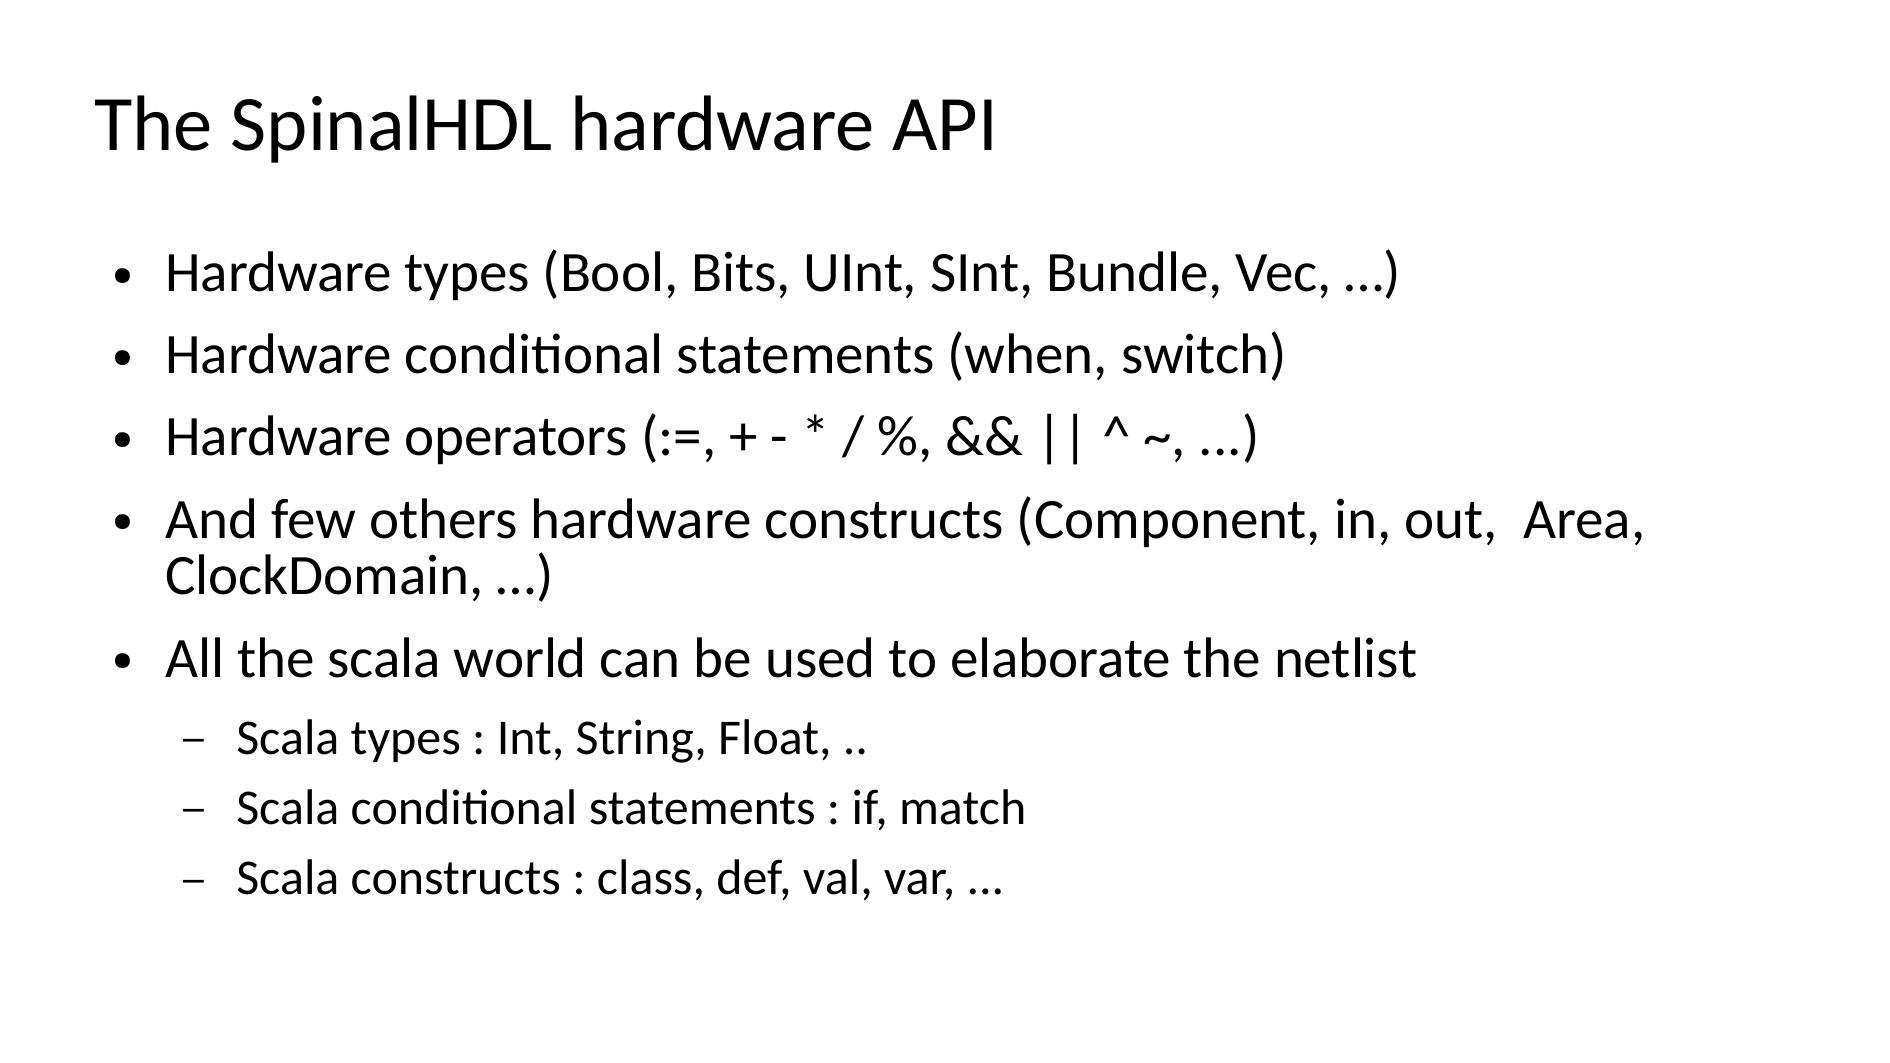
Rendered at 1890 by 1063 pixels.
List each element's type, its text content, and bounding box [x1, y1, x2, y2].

title The SpinalHDL hardware API [94, 42, 1796, 220]
list Hardware types (Bool, Bits, UInt, SInt, Bundle, Vec, …) Hardware conditional statements (when, switch) Hardware operators (:=, + - * / %, && || ^ ~, ...) And few others hardware constructs (Component, in, out, Area, ClockDomain, …) All the scala world can be used to elaborate the netlist Scala types : Int, String, Float, .. Scala conditional statements : if, match Scala constructs : class, def, val, var, ... [94, 248, 1796, 1016]
